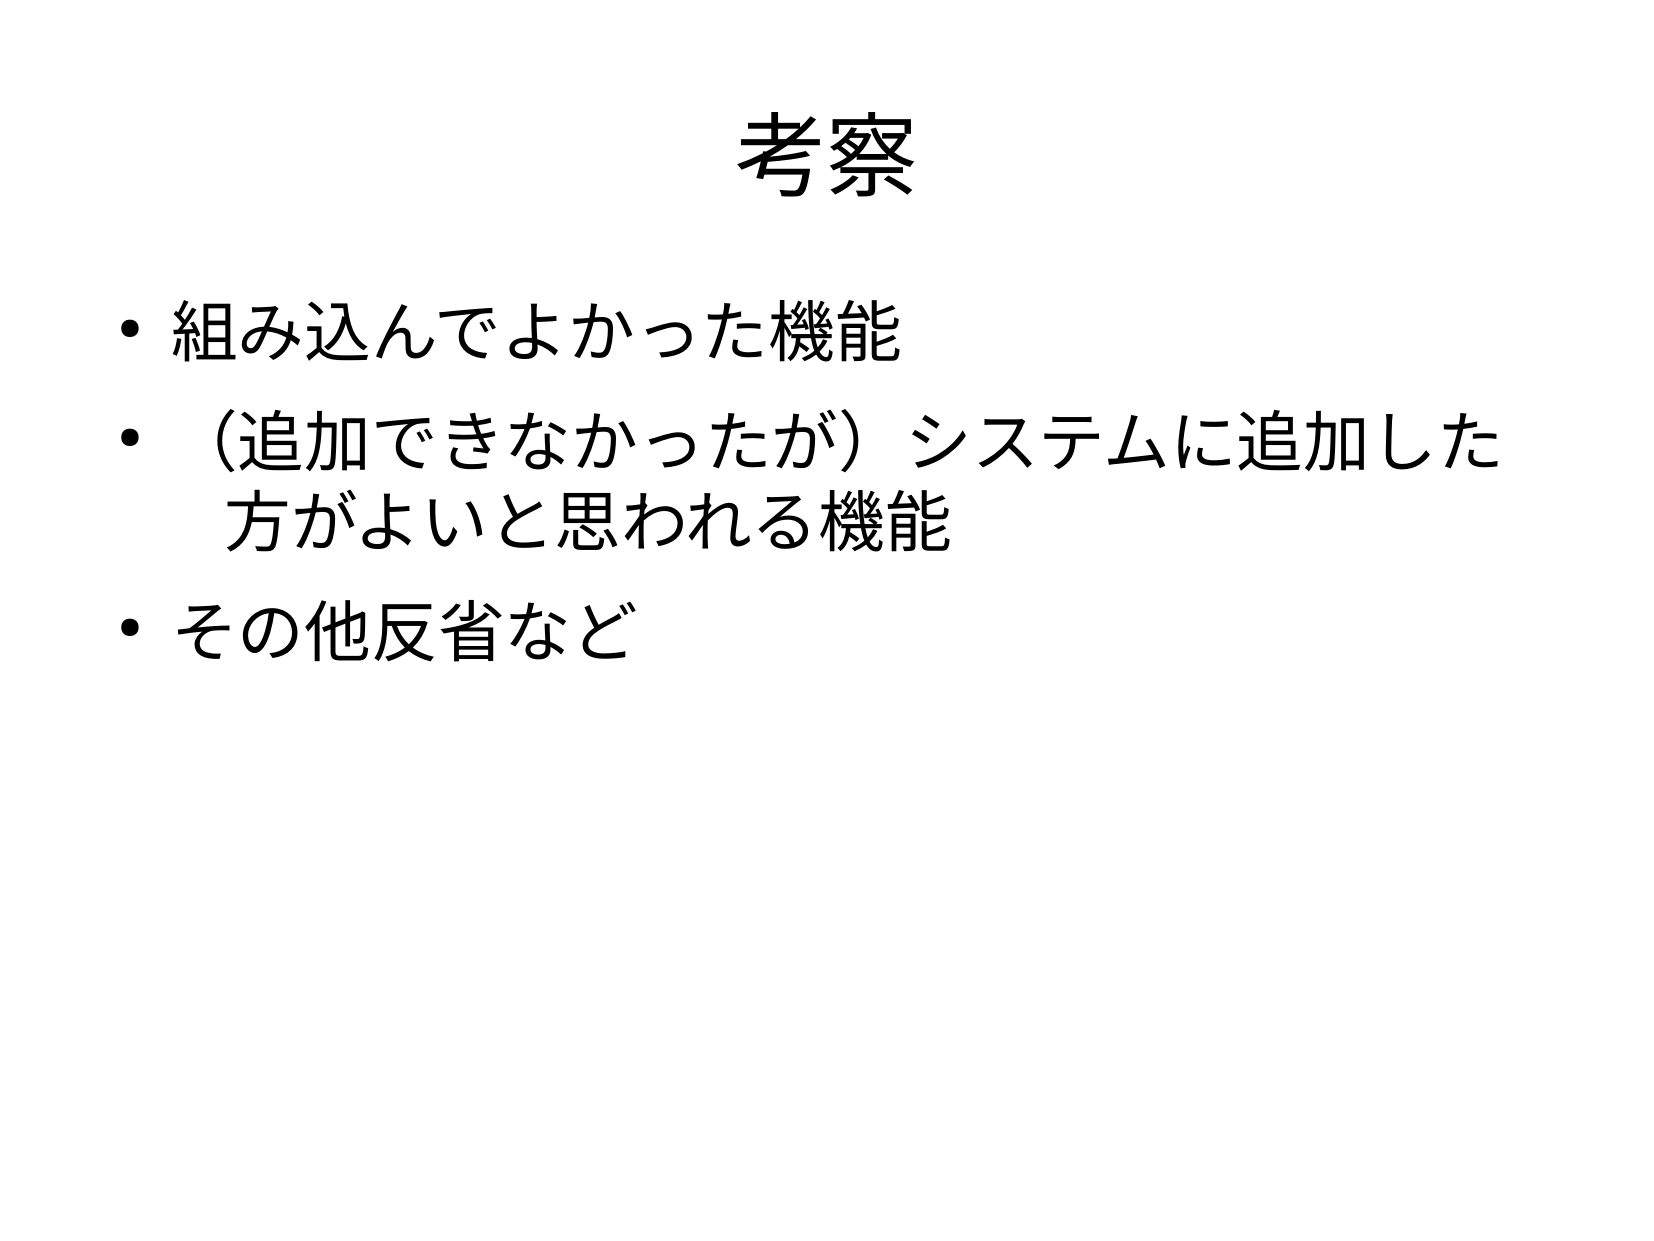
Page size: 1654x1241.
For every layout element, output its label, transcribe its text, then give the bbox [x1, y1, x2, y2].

title 考察 [82, 56, 1571, 250]
list 組み込んでよかった機能 （追加できなかったが）システムに追加した方がよいと思われる機能 その他反省など [82, 290, 1571, 1109]
